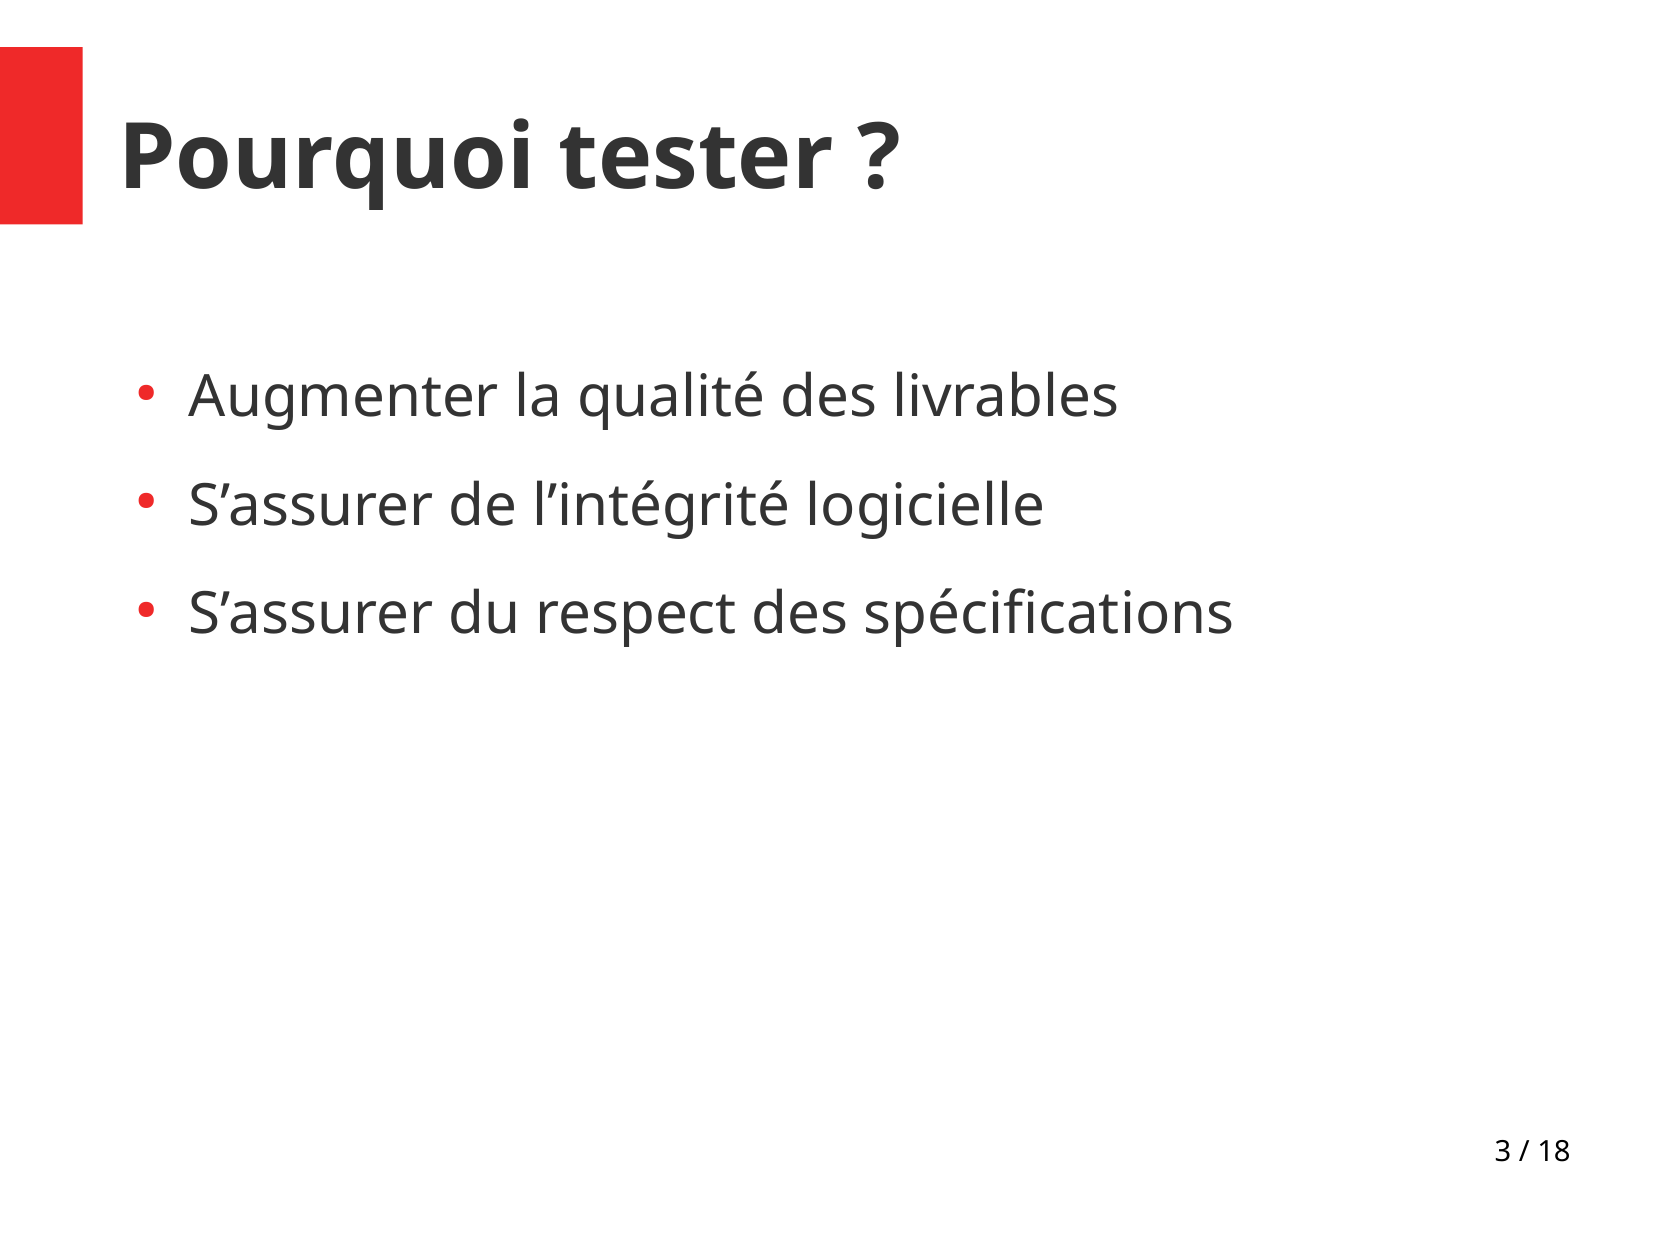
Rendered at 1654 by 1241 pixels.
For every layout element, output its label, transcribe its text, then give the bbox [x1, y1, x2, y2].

list Augmenter la qualité des livrables S’assurer de l’intégrité logicielle S’assurer du respect des spécifications [118, 354, 1536, 1074]
title Pourquoi tester ? [118, 49, 1571, 257]
